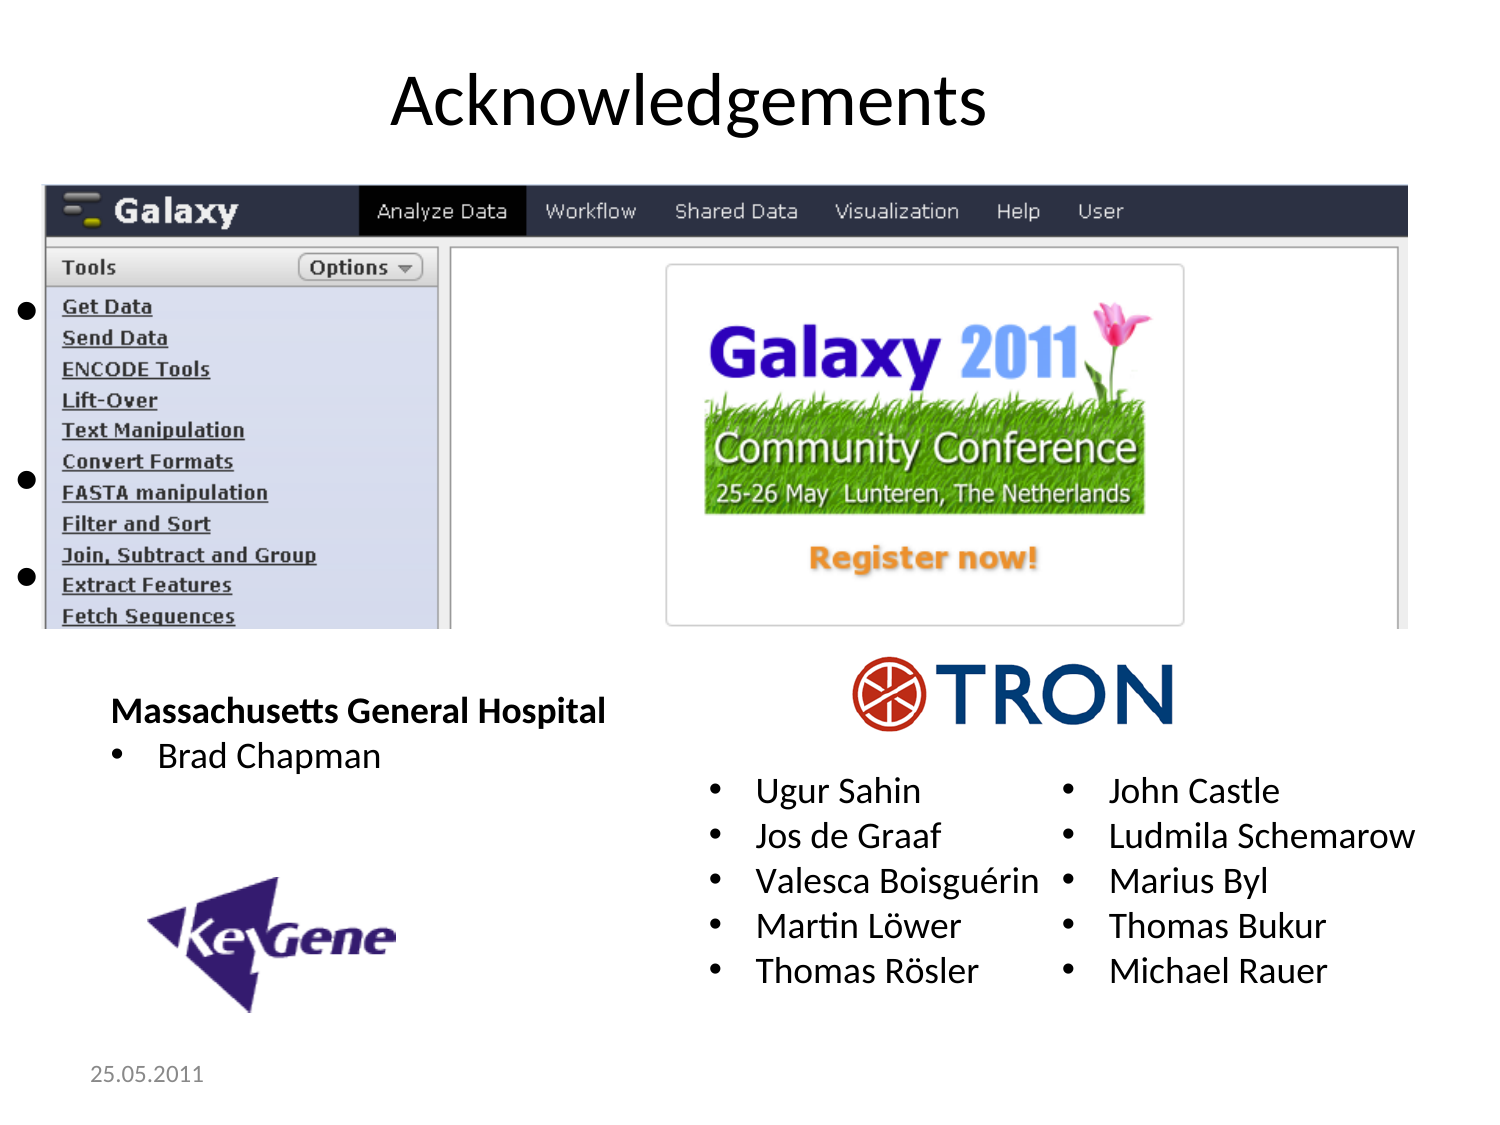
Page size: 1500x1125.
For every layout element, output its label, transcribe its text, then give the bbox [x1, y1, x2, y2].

list [0, 262, 1351, 1005]
picture [41, 184, 1408, 629]
text_box Massachusetts General Hospital Brad Chapman [95, 678, 698, 785]
text_box John Castle Ludmila Schemarow Marius Byl Thomas Bukur Michael Rauer [1069, 758, 1447, 1001]
picture [147, 878, 396, 1013]
text_box Ugur Sahin Jos de Graaf Valesca Boisguérin Martin Löwer Thomas Rösler [693, 758, 1069, 1001]
text_box Acknowledgements [375, 43, 1003, 148]
picture [844, 655, 1176, 732]
text_box 25.05.2011 [75, 1042, 426, 1103]
